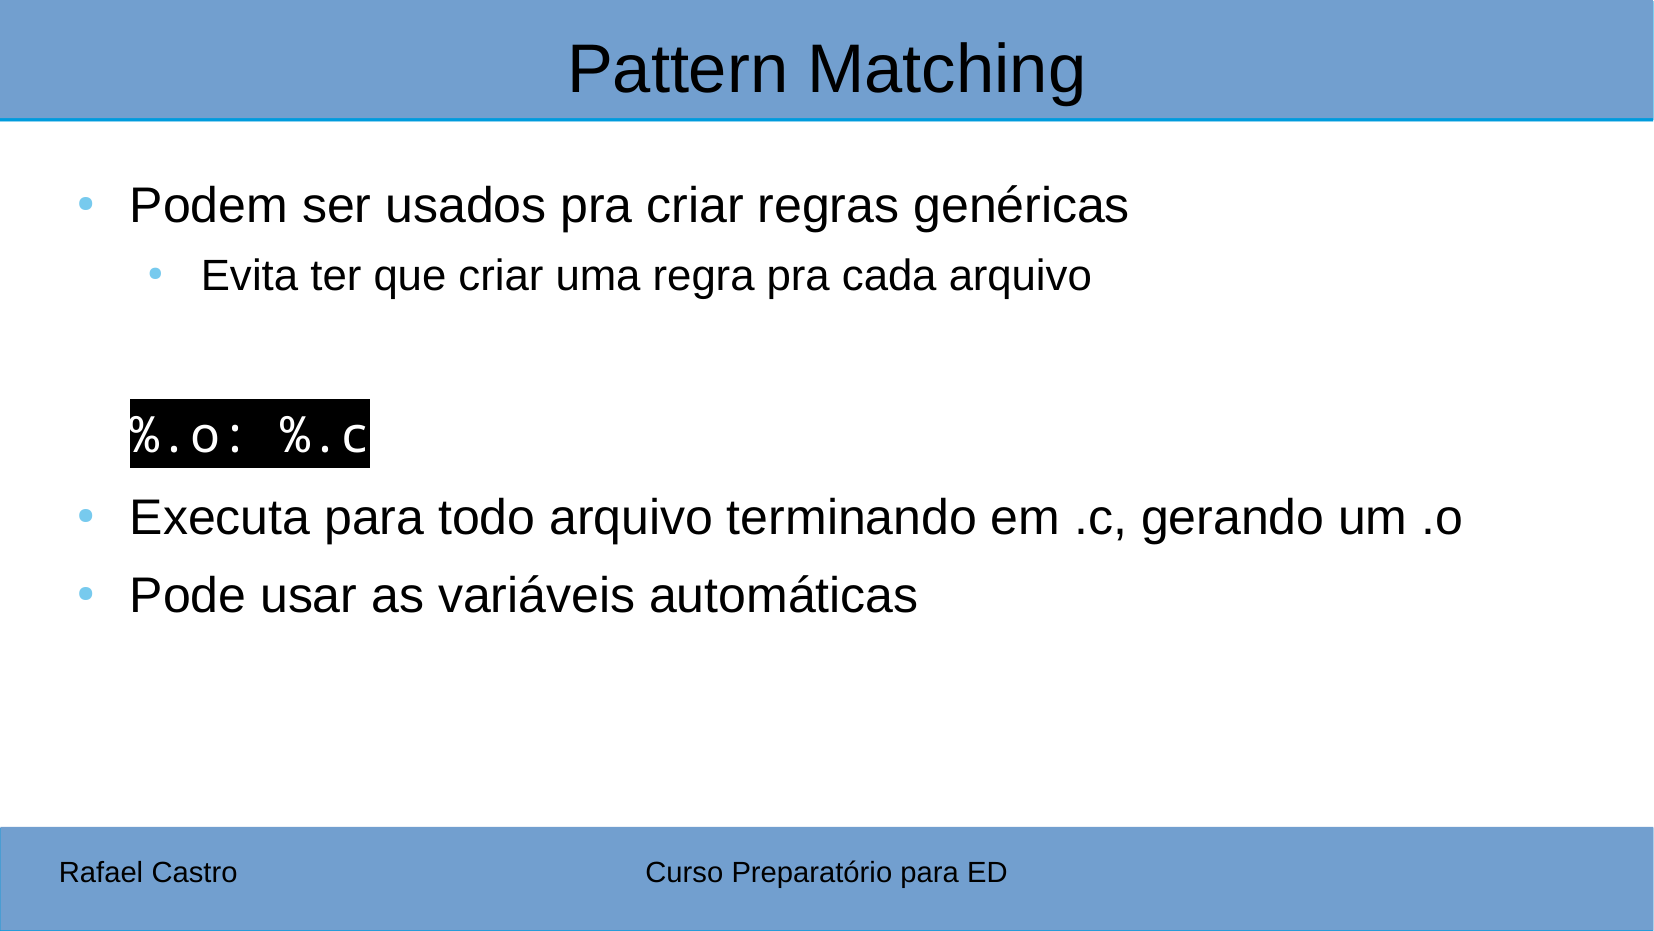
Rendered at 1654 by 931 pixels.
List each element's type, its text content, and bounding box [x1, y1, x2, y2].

list Podem ser usados pra criar regras genéricas Evita ter que criar uma regra pra cada arquivo %.o: %.c Executa para todo arquivo terminando em .c, gerando um .o Pode usar as variáveis automáticas [59, 177, 1595, 768]
title Pattern Matching [59, 29, 1595, 108]
